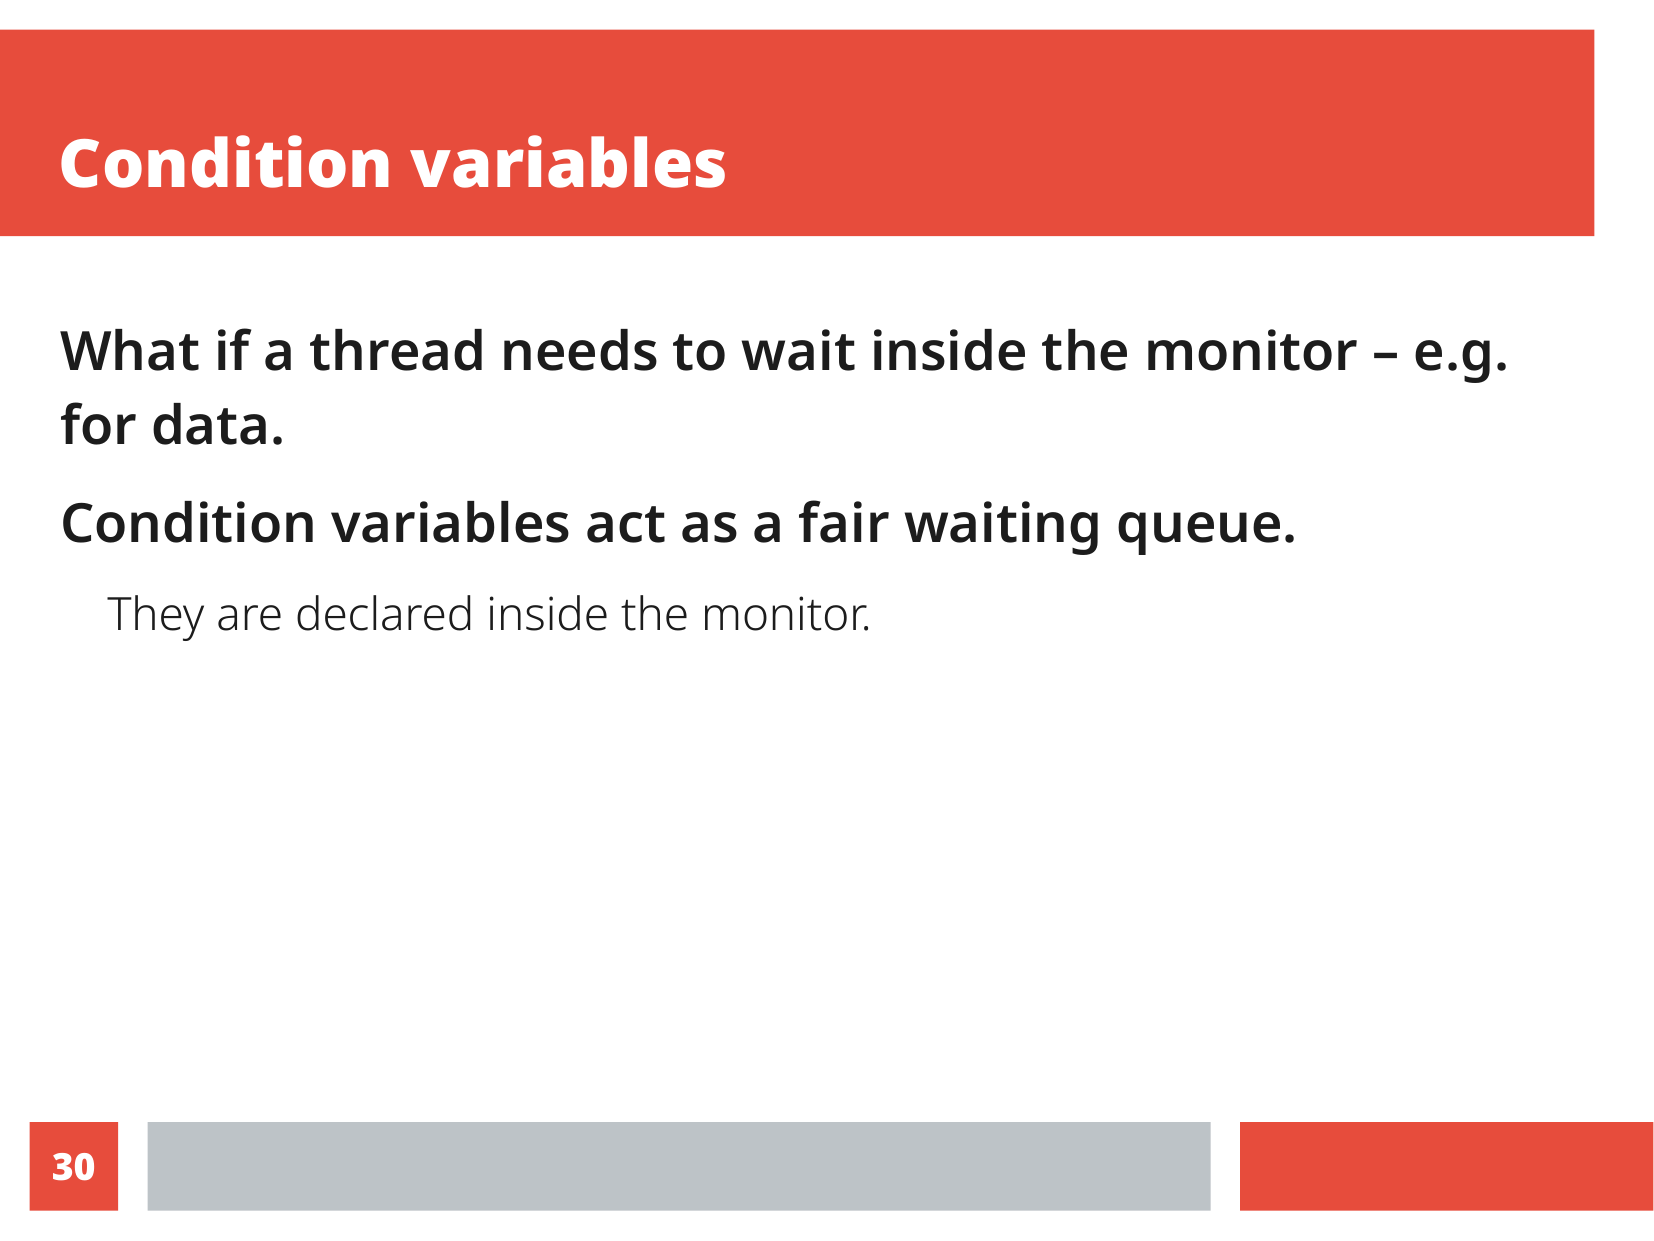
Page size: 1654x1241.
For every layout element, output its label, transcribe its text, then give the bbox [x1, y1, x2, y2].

title Condition variables [59, 59, 1595, 207]
list What if a thread needs to wait inside the monitor – e.g. for data. Condition variables act as a fair waiting queue. They are declared inside the monitor. [60, 312, 1566, 1081]
